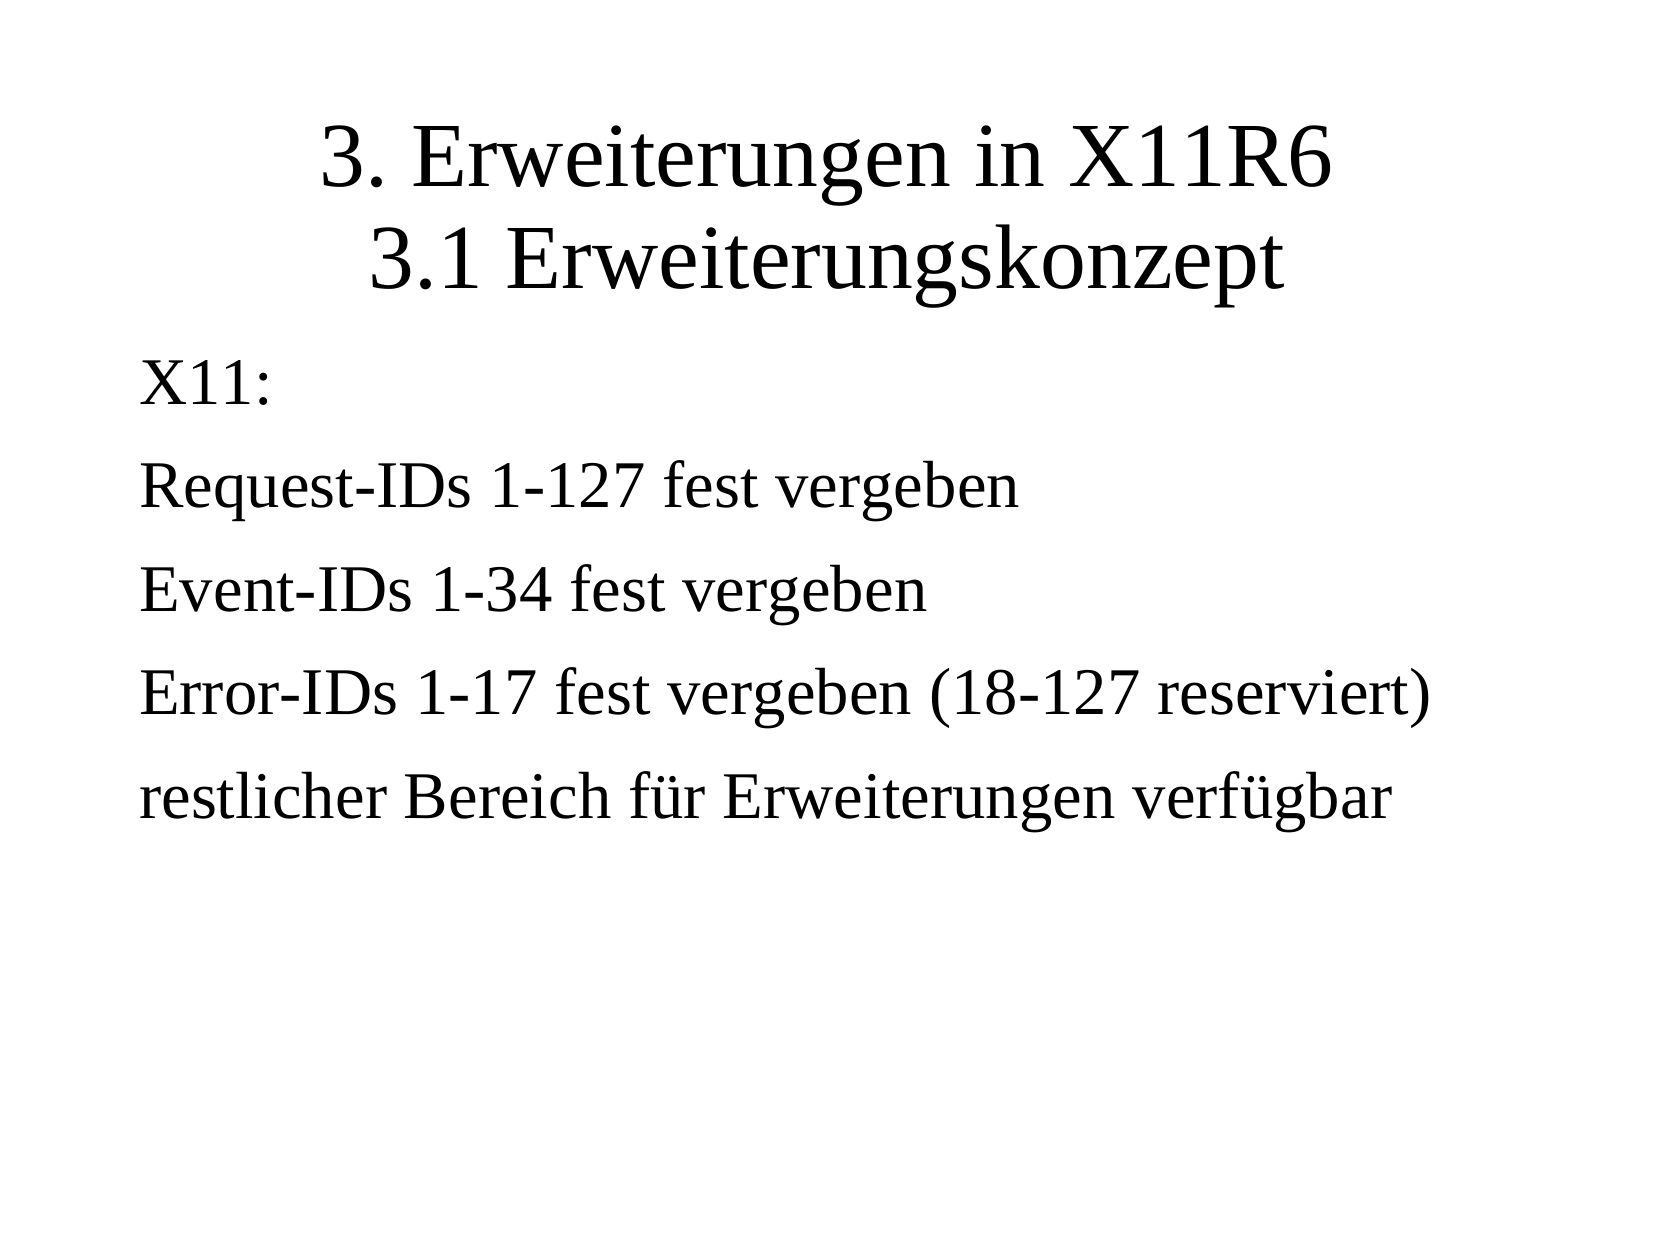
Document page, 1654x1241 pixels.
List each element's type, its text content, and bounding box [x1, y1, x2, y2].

list X11: Request-IDs 1-127 fest vergeben Event-IDs 1-34 fest vergeben Error-IDs 1-17 fest vergeben (18-127 reserviert) restlicher Bereich für Erweiterungen verfügbar [121, 344, 1534, 1127]
title 3. Erweiterungen in X11R6 3.1 Erweiterungskonzept [121, 102, 1534, 311]
